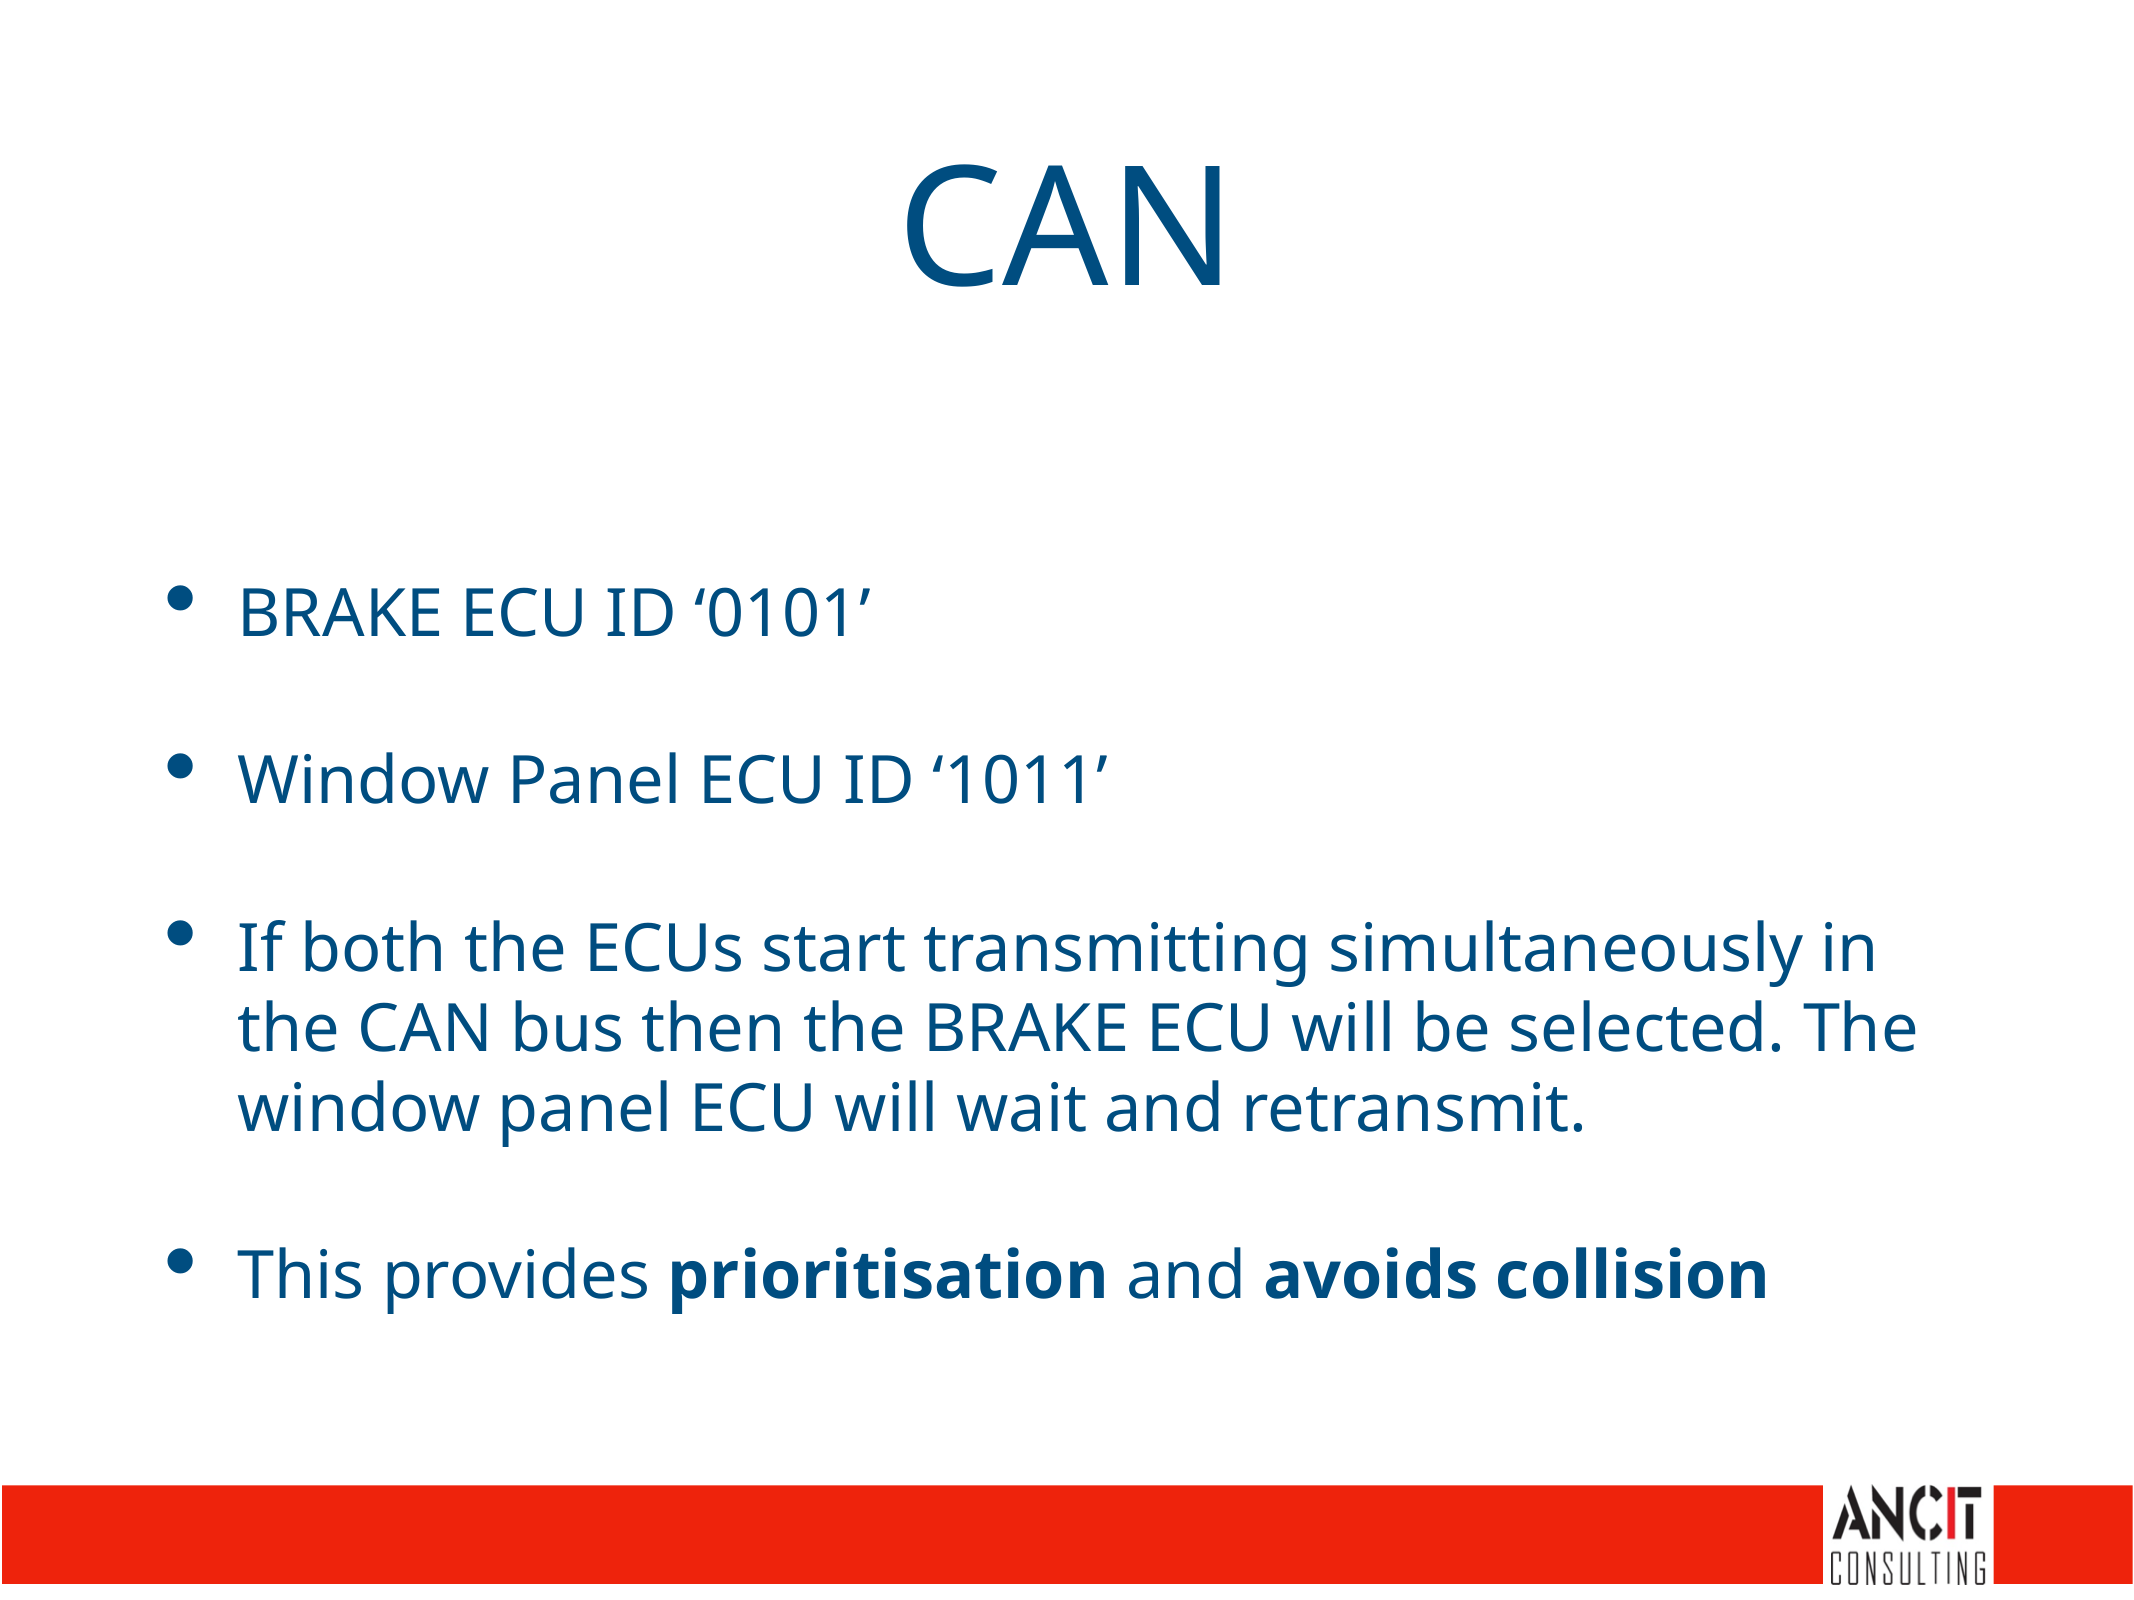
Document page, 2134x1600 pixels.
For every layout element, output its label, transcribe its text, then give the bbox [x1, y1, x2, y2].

list BRAKE ECU ID ‘0101’ Window Panel ECU ID ‘1011’ If both the ECUs start transmitting simultaneously in the CAN bus then the BRAKE ECU will be selected. The window panel ECU will wait and retransmit. This provides prioritisation and avoids collision [156, 425, 1978, 1457]
picture [1831, 1484, 1986, 1585]
title CAN [156, 41, 1978, 396]
text_box [2, 1485, 1823, 1584]
text_box [1993, 1485, 2133, 1584]
